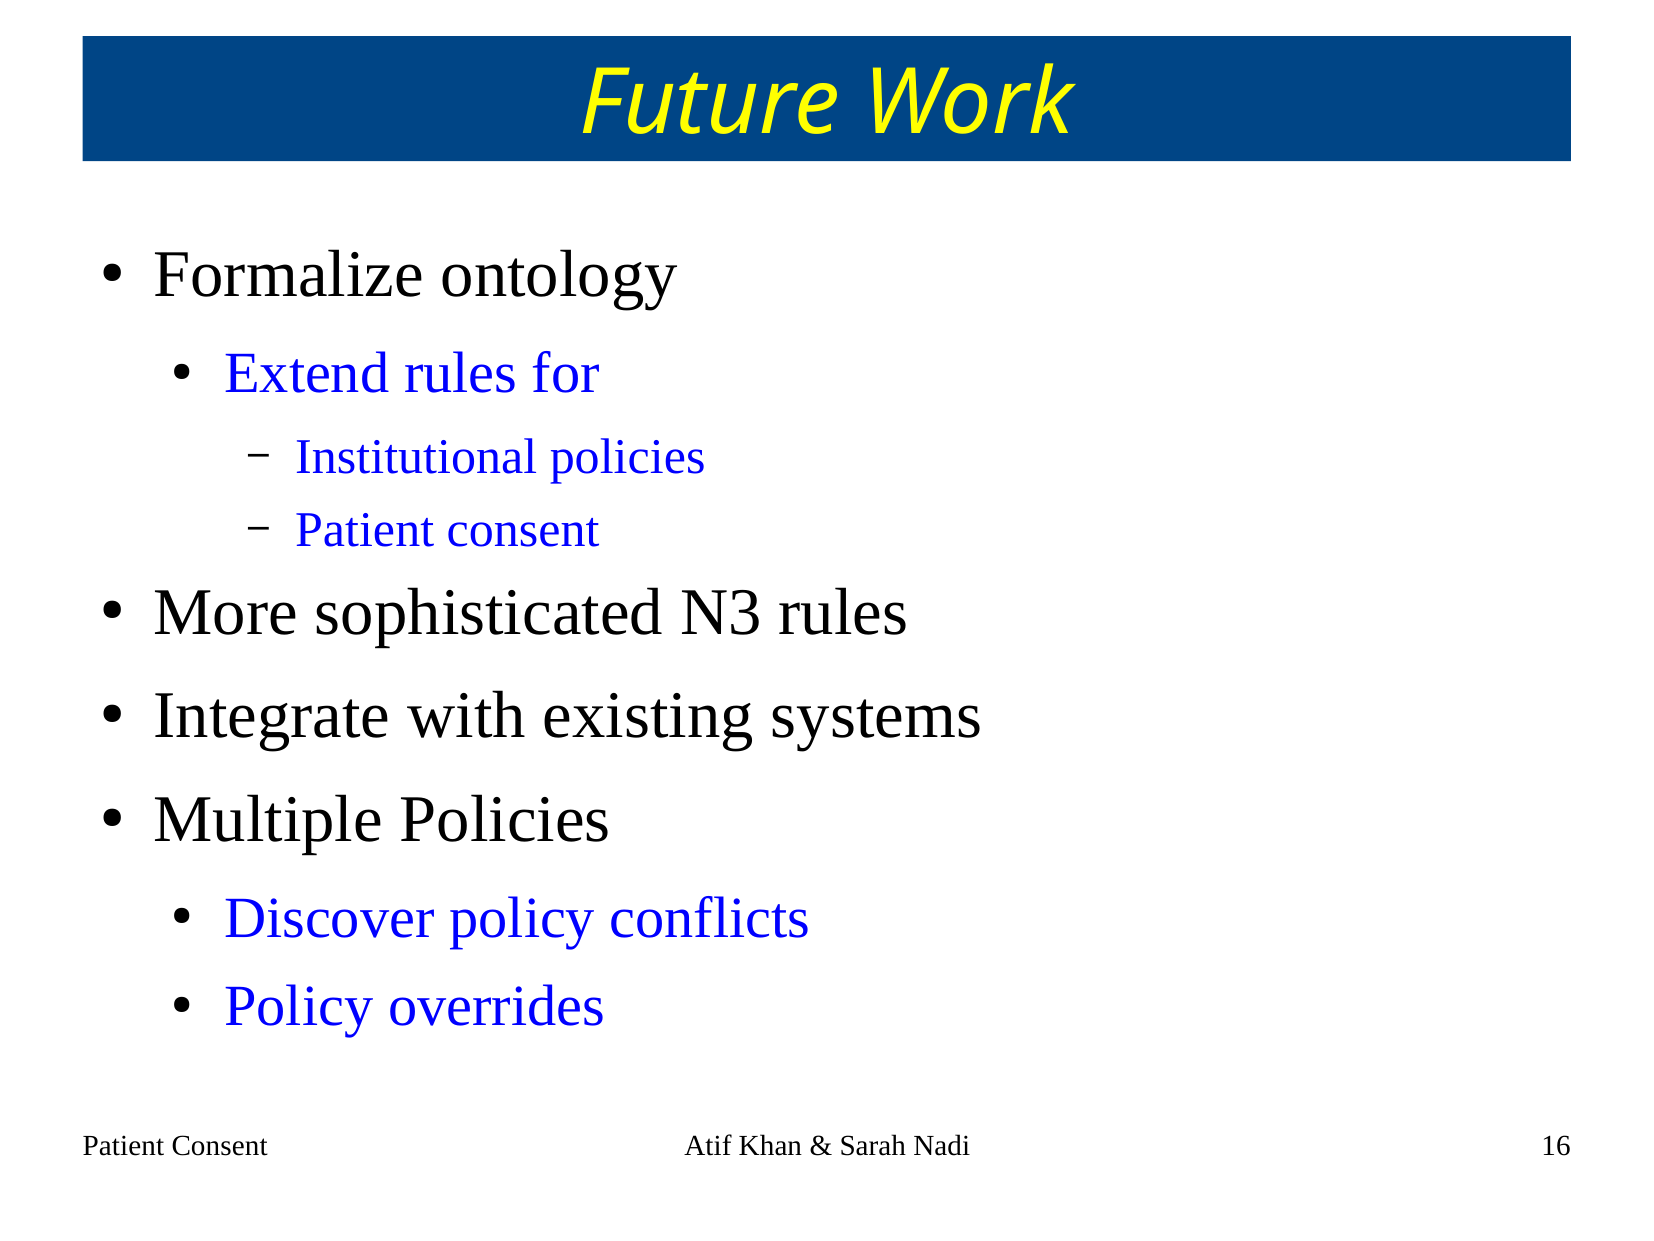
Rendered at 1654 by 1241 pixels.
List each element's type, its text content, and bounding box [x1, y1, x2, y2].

title Future Work [82, 37, 1571, 160]
list Formalize ontology Extend rules for Institutional policies Patient consent More sophisticated N3 rules Integrate with existing systems Multiple Policies Discover policy conflicts Policy overrides [82, 237, 1571, 1056]
